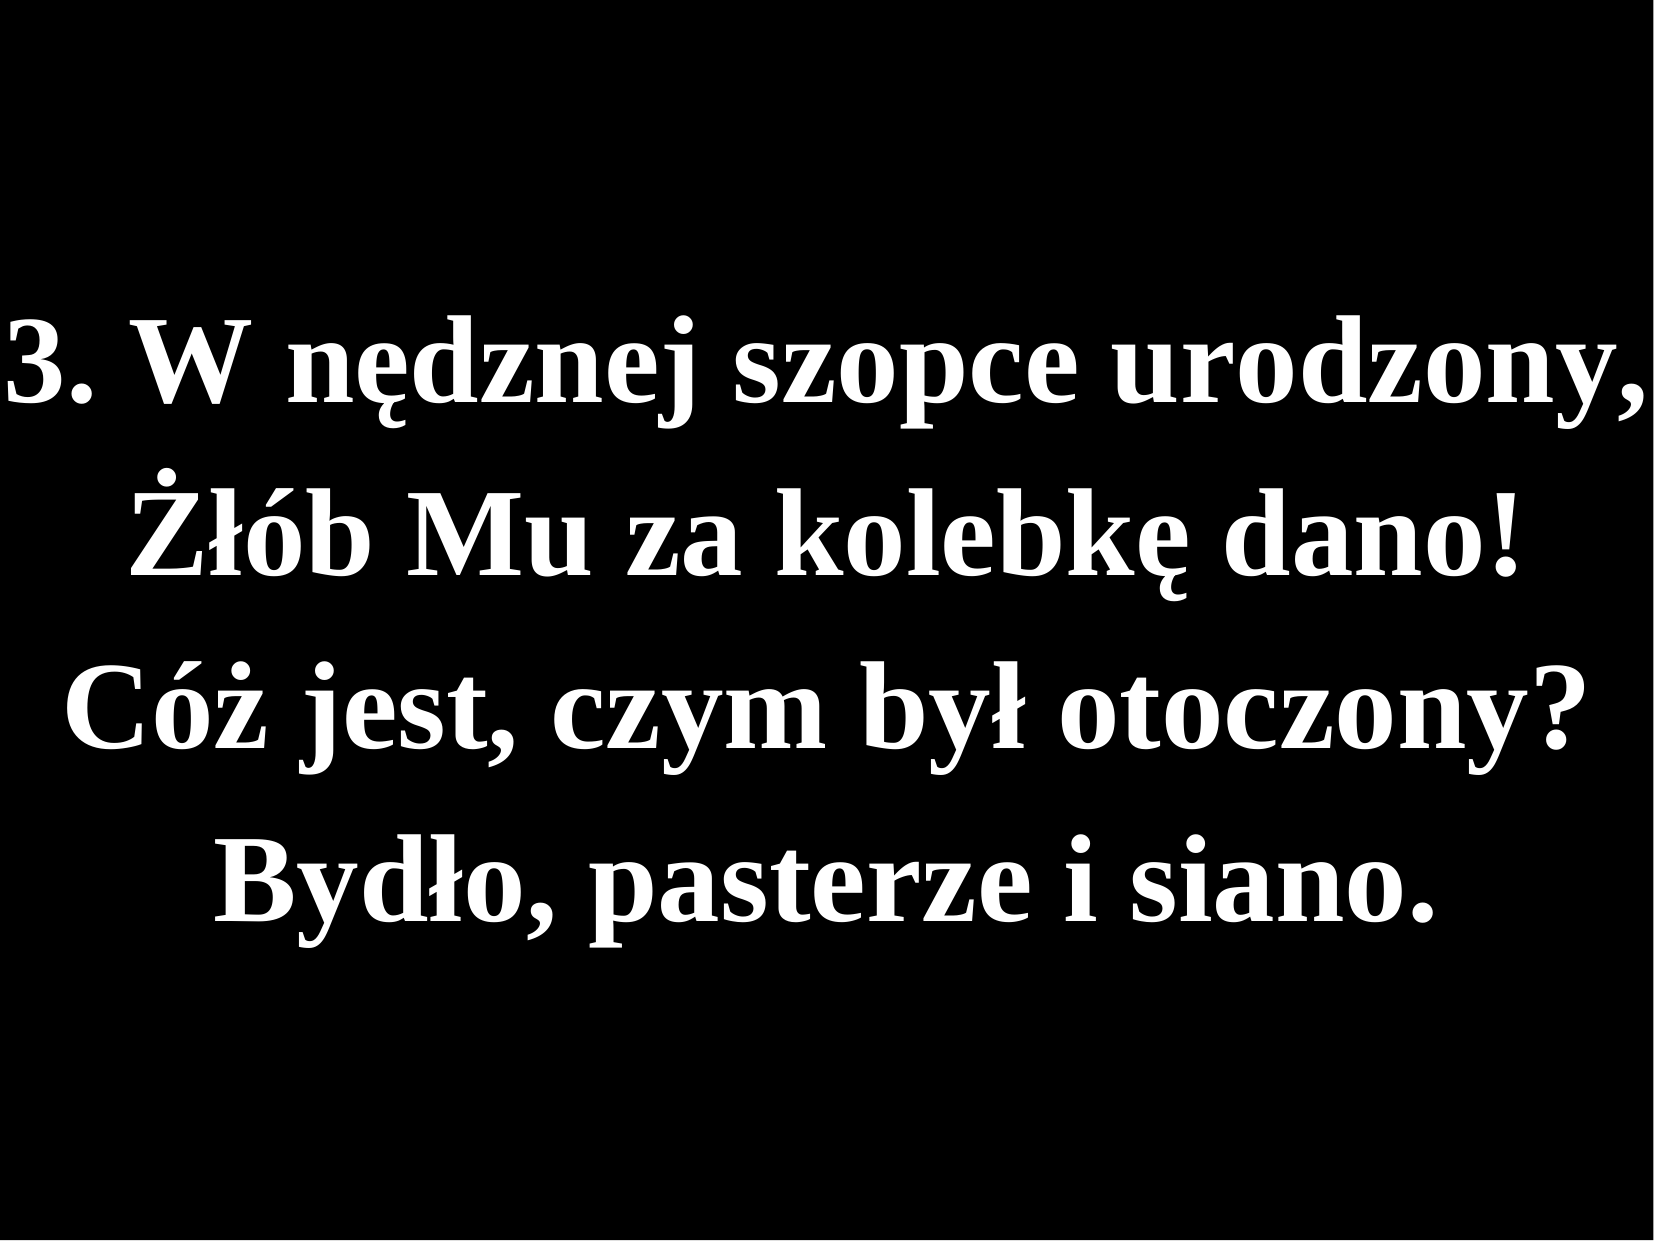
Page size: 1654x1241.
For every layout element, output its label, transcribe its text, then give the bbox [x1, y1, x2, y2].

title 3. W nędznej szopce urodzony, ppp Żłób Mu za kolebkę dano! ppp Cóż jest, czym był otoczony? ppp Bydło, pasterze i siano. [0, 0, 1654, 1241]
